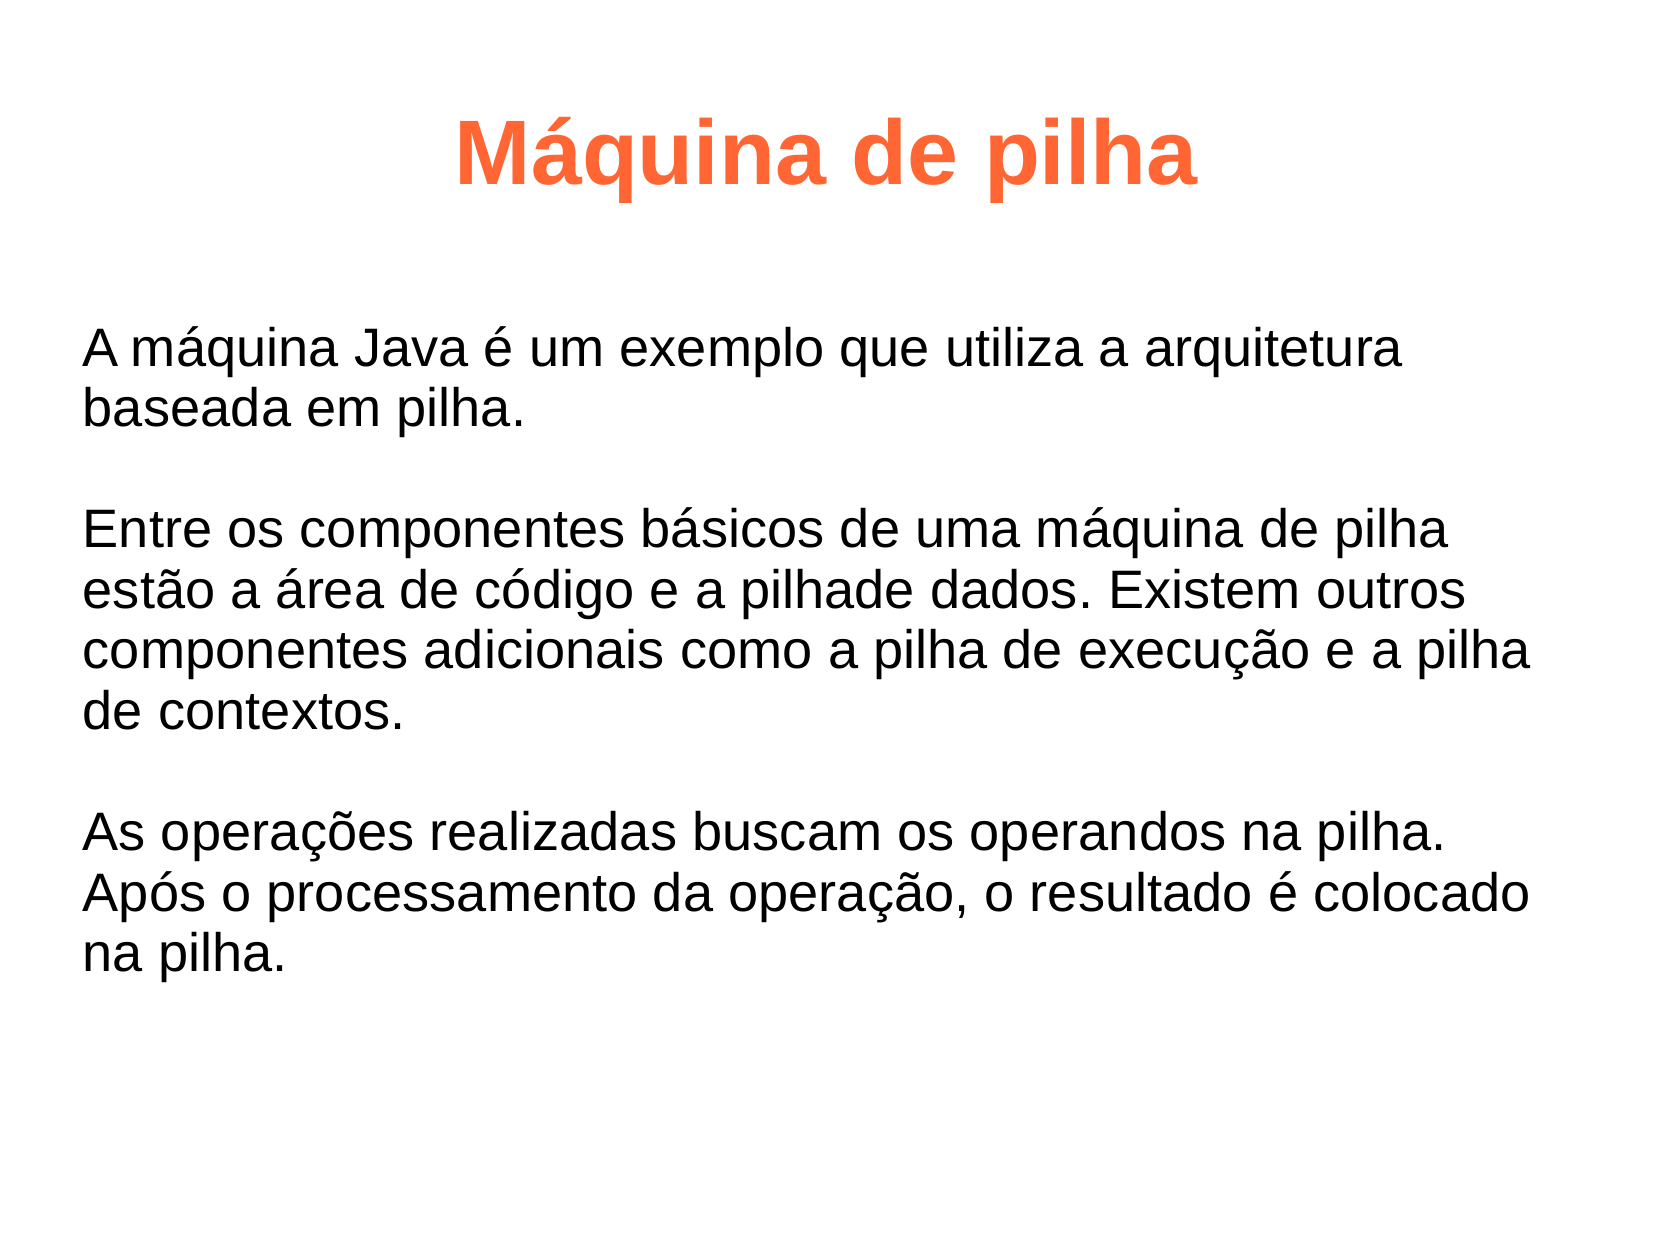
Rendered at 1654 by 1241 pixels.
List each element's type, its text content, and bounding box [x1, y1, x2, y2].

subtitle A máquina Java é um exemplo que utiliza a arquitetura baseada em pilha. Entre os componentes básicos de uma máquina de pilha estão a área de código e a pilhade dados. Existem outros componentes adicionais como a pilha de execução e a pilha de contextos. As operações realizadas buscam os operandos na pilha. Após o processamento da operação, o resultado é colocado na pilha. [82, 290, 1538, 1010]
title Máquina de pilha [82, 49, 1571, 257]
